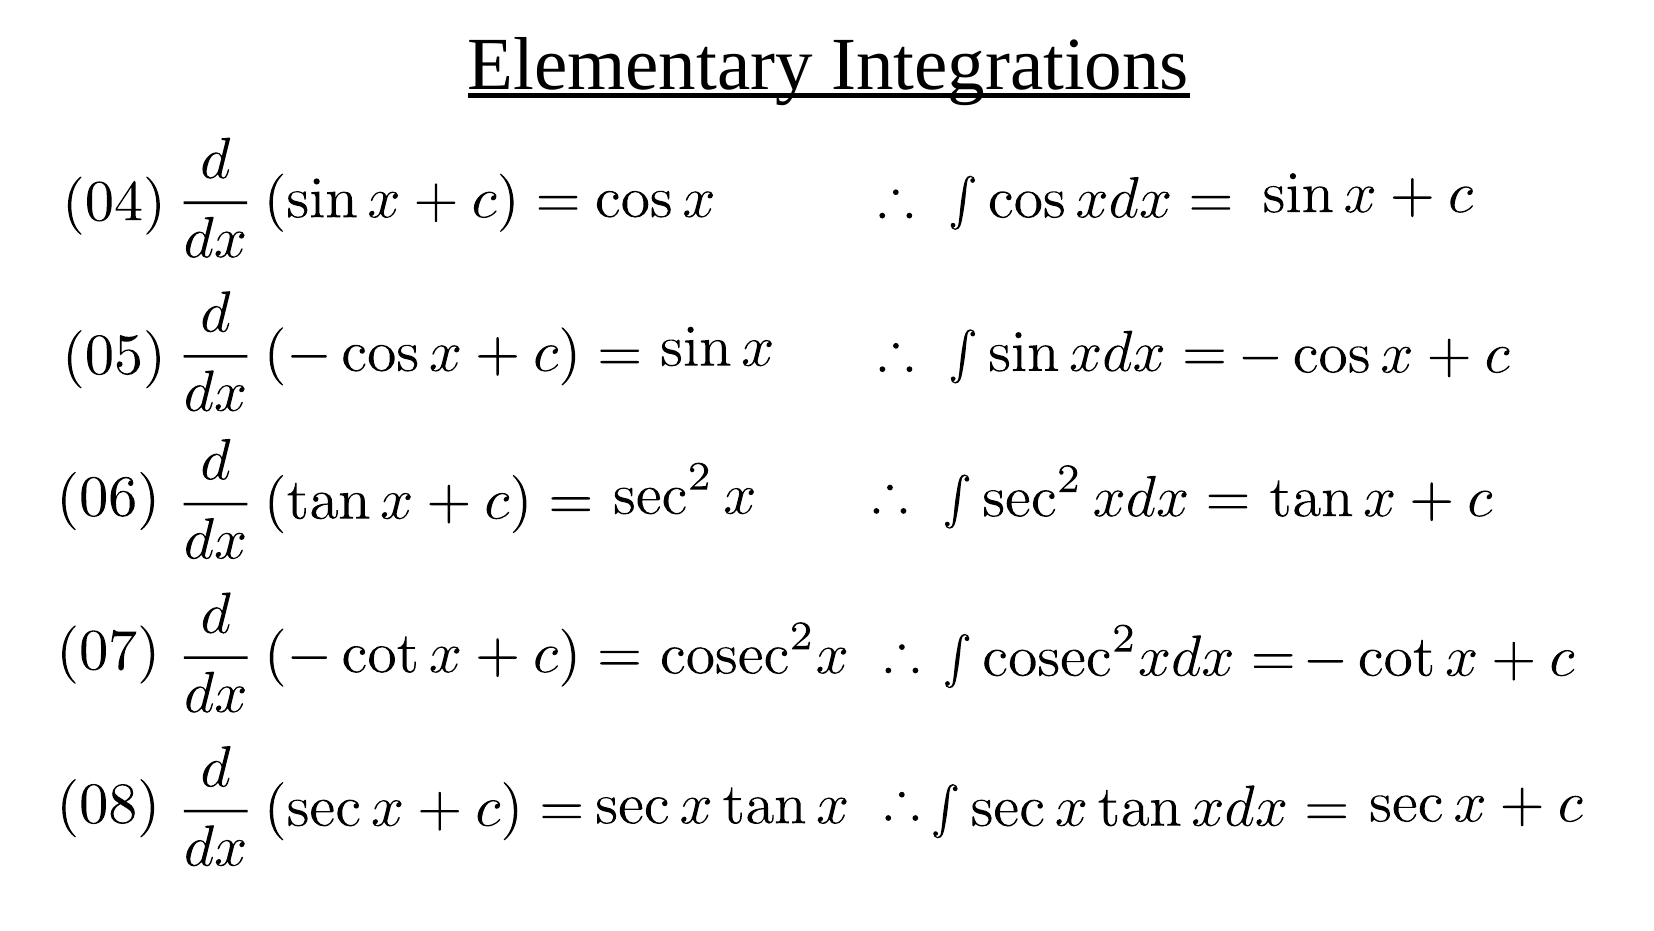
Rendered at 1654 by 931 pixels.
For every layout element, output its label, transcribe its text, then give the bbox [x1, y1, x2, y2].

text_box [596, 190, 714, 218]
text_box [183, 137, 578, 258]
text_box [65, 330, 160, 389]
text_box [661, 622, 847, 675]
text_box [1240, 338, 1510, 378]
text_box [1270, 480, 1493, 522]
text_box [873, 484, 907, 514]
text_box [1264, 173, 1474, 218]
text_box [879, 189, 913, 219]
text_box [944, 465, 1248, 529]
text_box [885, 644, 919, 674]
text_box [950, 329, 1224, 384]
title Elementary Integrations [84, 21, 1574, 107]
text_box [879, 342, 913, 373]
text_box [933, 784, 1347, 839]
text_box [1370, 787, 1583, 827]
text_box [661, 326, 772, 367]
text_box [1305, 639, 1575, 681]
text_box [65, 176, 160, 235]
text_box [950, 175, 1231, 230]
text_box [597, 787, 847, 824]
text_box [183, 438, 591, 560]
text_box [885, 791, 919, 821]
subtitle [59, 129, 1607, 910]
text_box [614, 462, 755, 515]
text_box [59, 471, 155, 531]
text_box [944, 624, 1293, 689]
text_box [183, 291, 640, 412]
text_box [59, 779, 155, 838]
text_box [183, 592, 639, 713]
text_box [59, 625, 155, 684]
text_box [183, 746, 582, 867]
